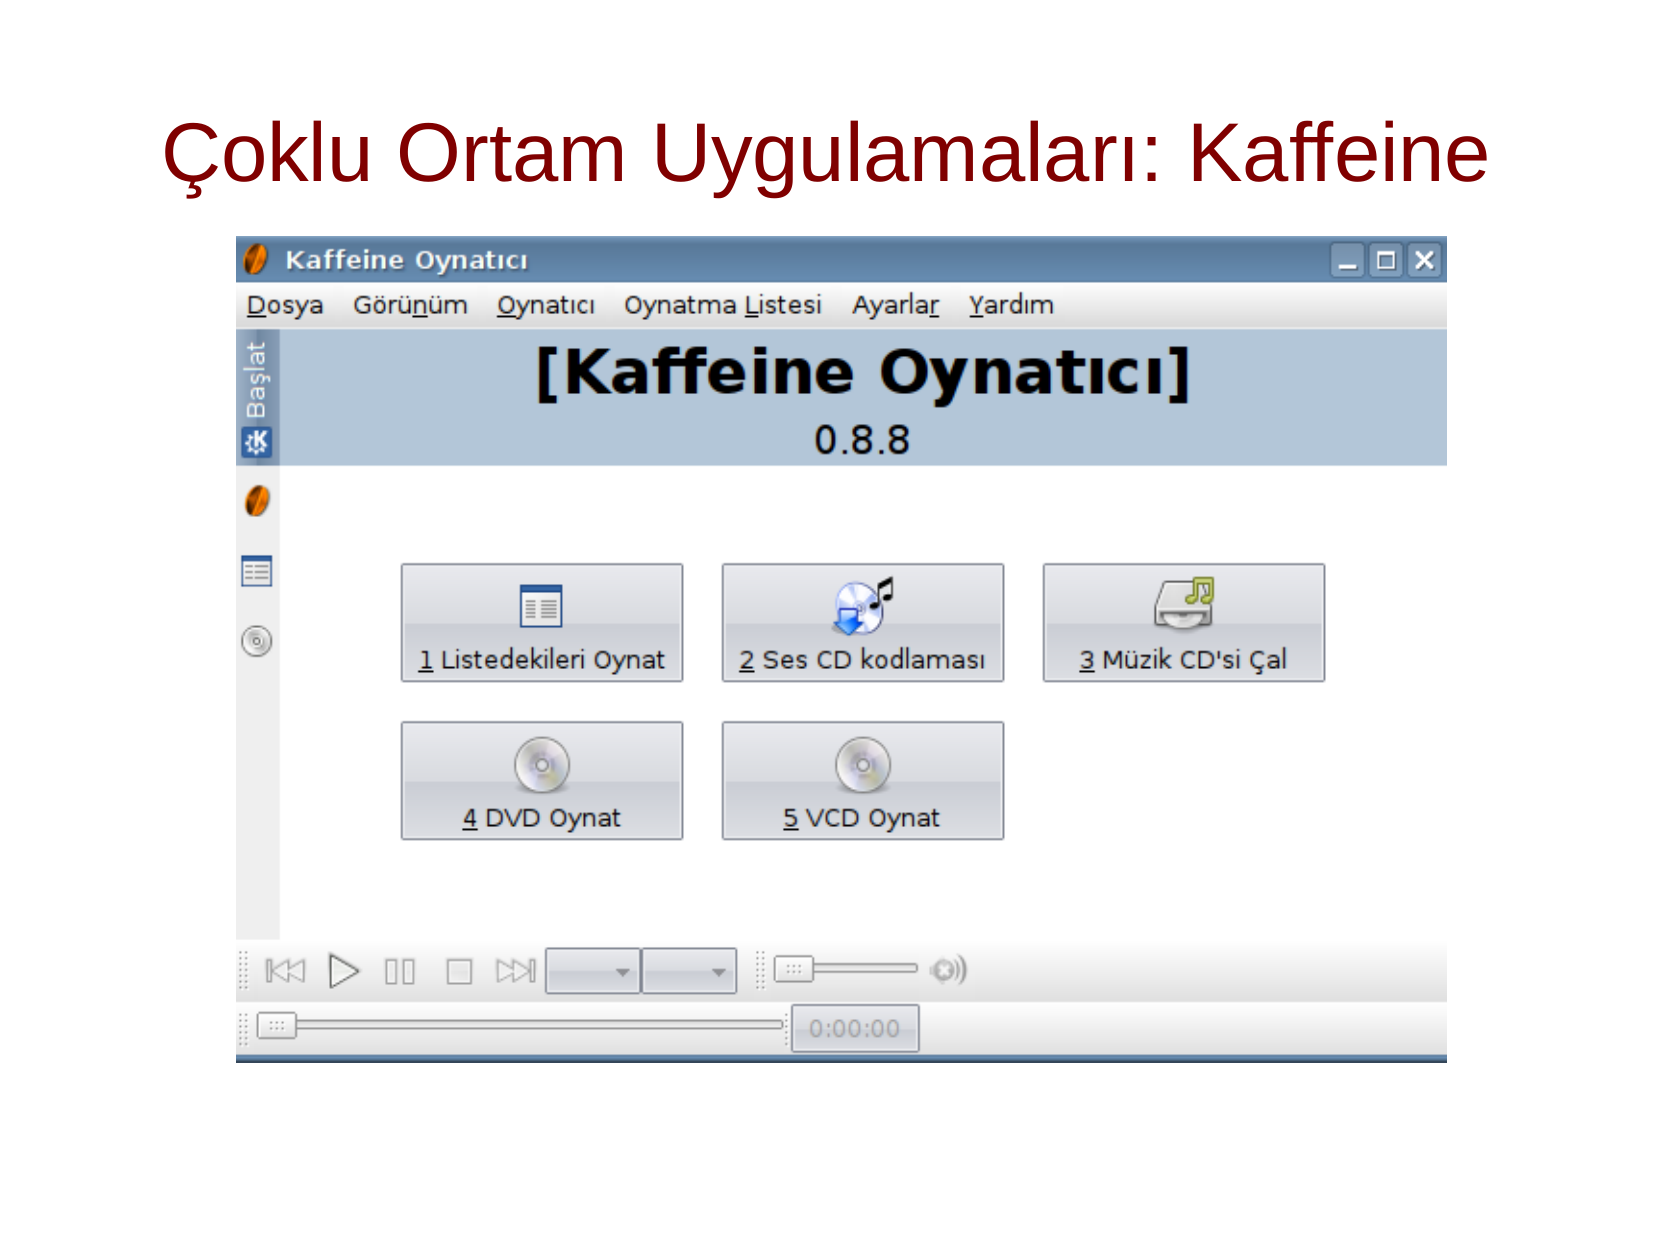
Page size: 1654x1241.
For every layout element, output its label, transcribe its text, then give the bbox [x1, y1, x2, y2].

picture [236, 236, 1447, 1063]
title Çoklu Ortam Uygulamaları: Kaffeine [82, 49, 1571, 257]
